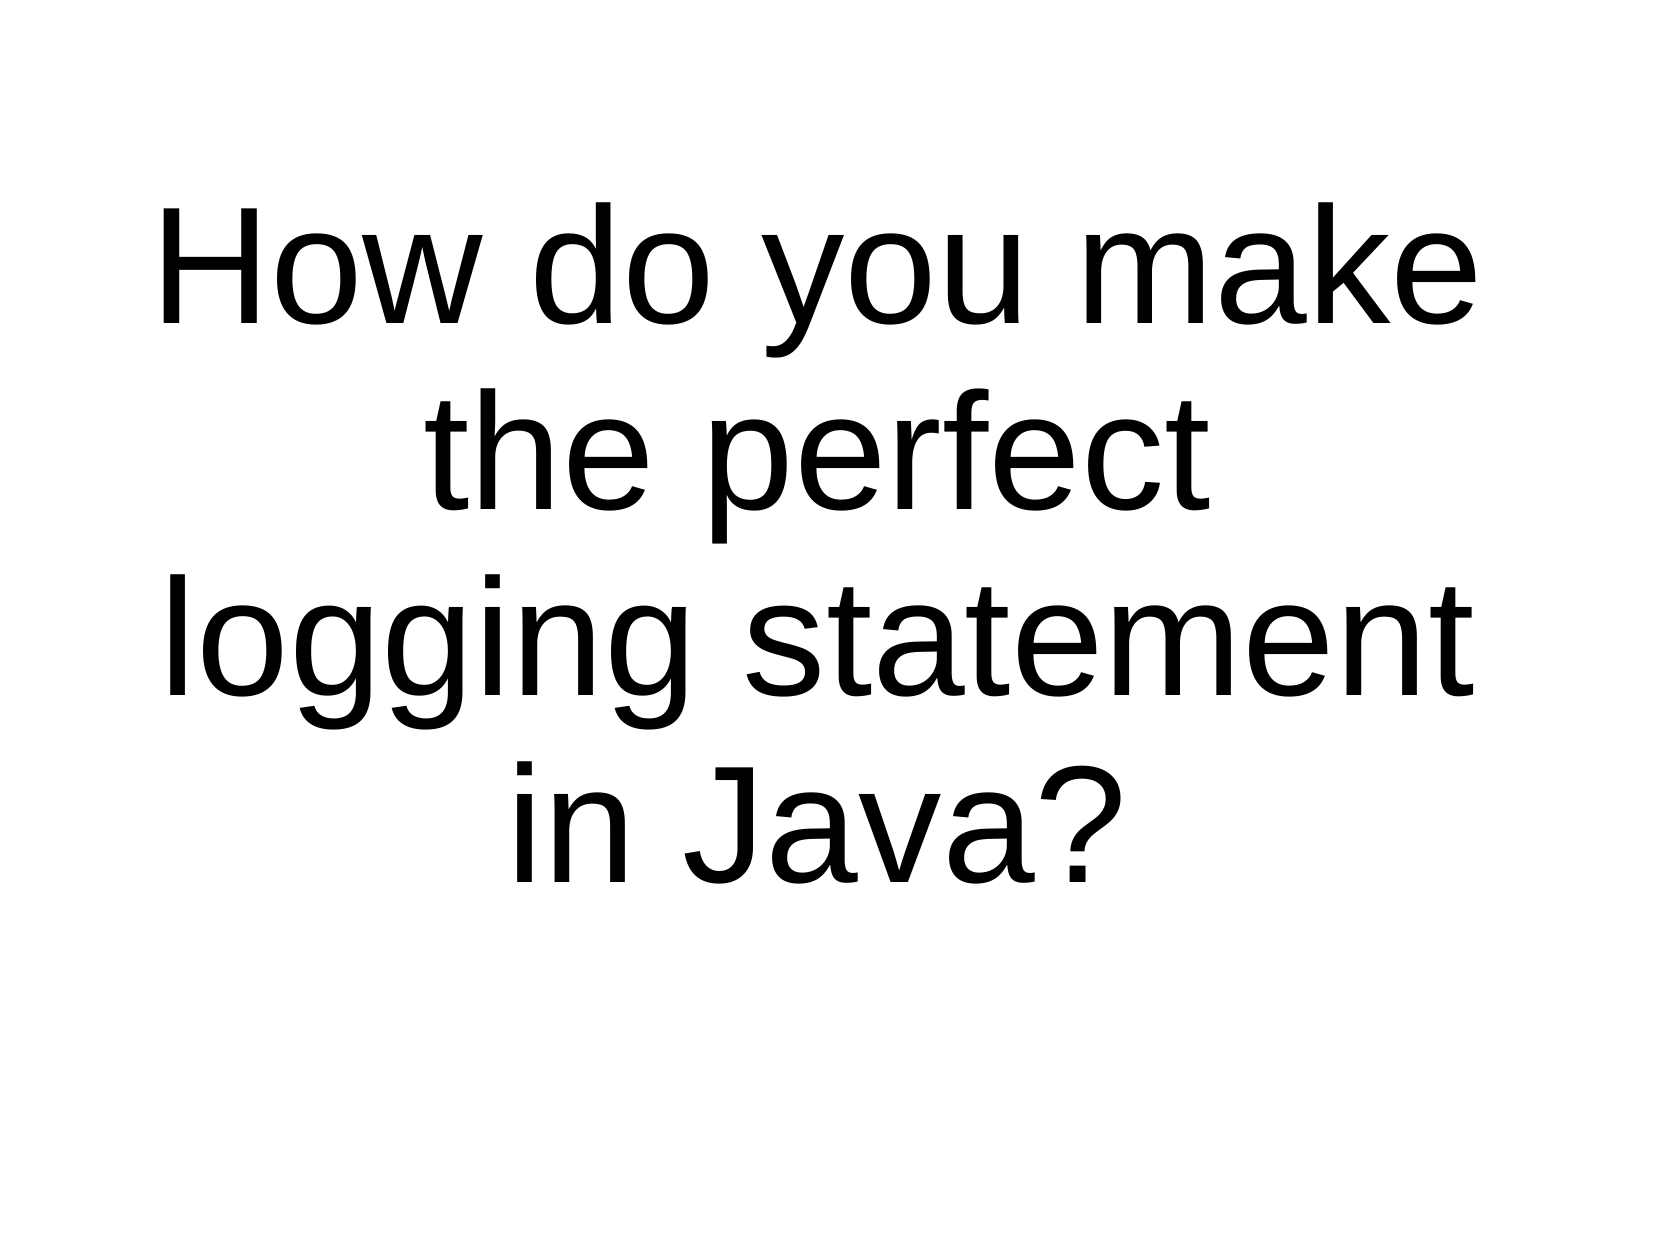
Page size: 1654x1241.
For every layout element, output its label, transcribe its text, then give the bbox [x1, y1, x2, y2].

text_box How do you make the perfect logging statement in Java? [135, 165, 1501, 925]
